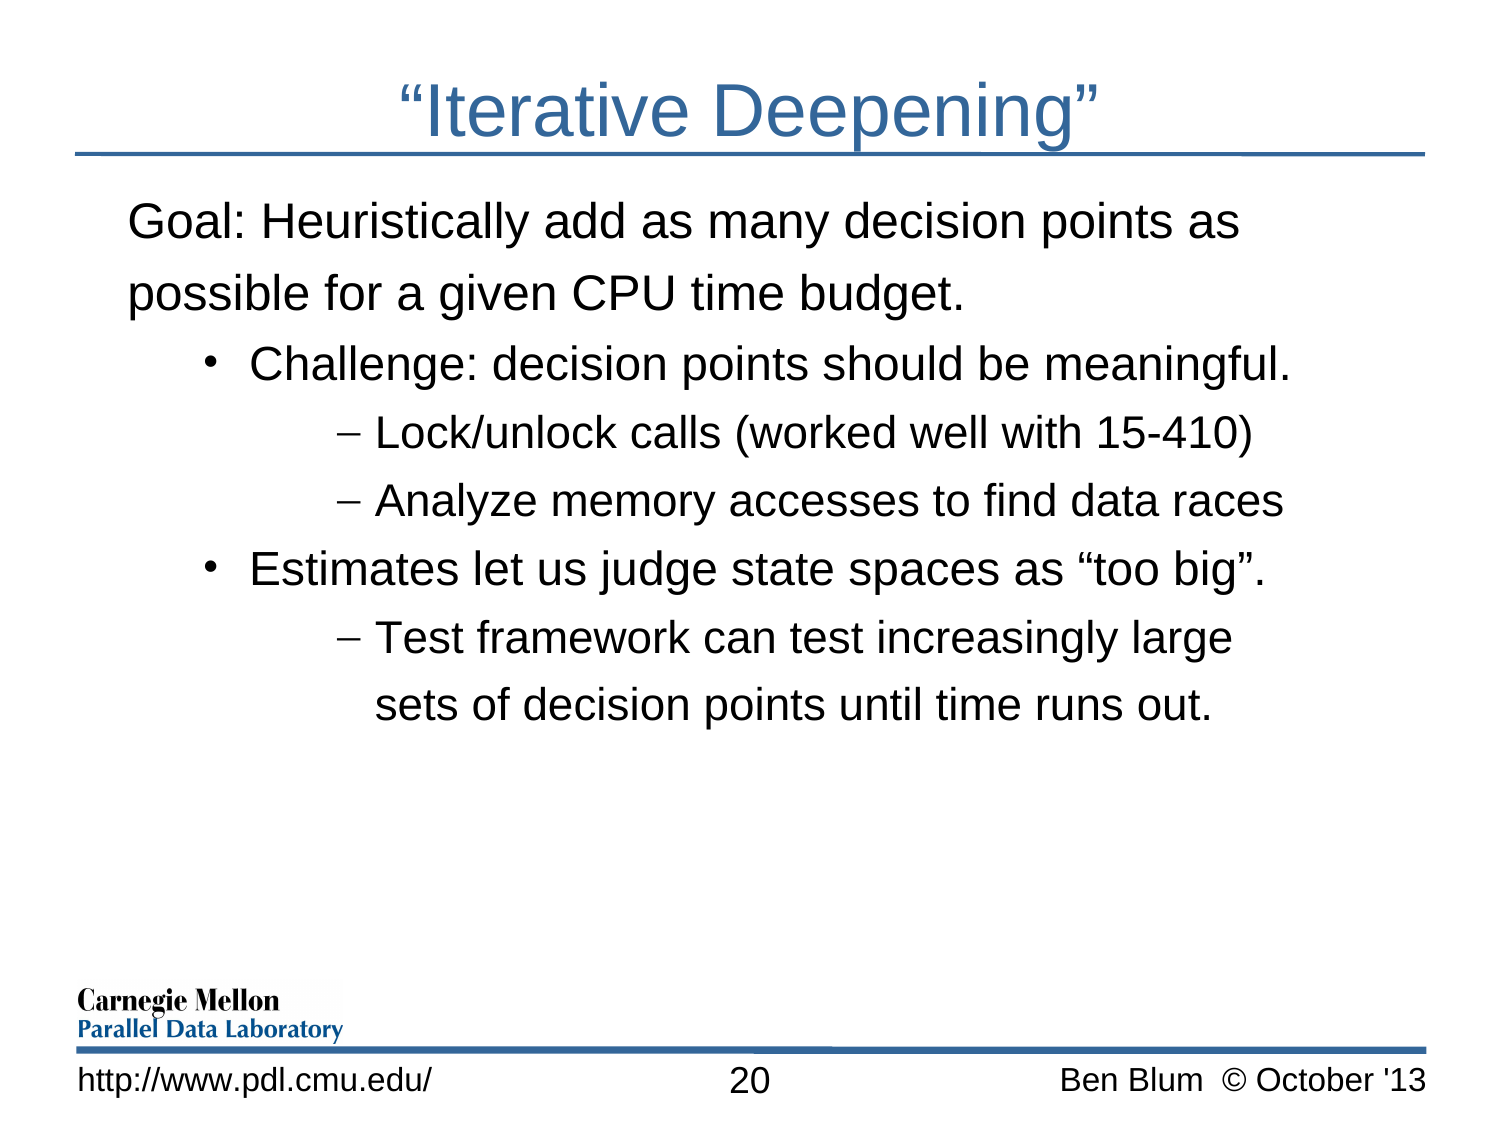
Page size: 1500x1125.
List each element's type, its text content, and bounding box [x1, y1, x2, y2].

title “Iterative Deepening” [112, 49, 1388, 163]
picture [77, 979, 343, 1044]
list Goal: Heuristically add as many decision points as possible for a given CPU time budget. Challenge: decision points should be meaningful. Lock/unlock calls (worked well with 15-410) Analyze memory accesses to find data races Estimates let us judge state spaces as “too big”. Test framework can test increasingly large sets of decision points until time runs out. [112, 181, 1426, 938]
